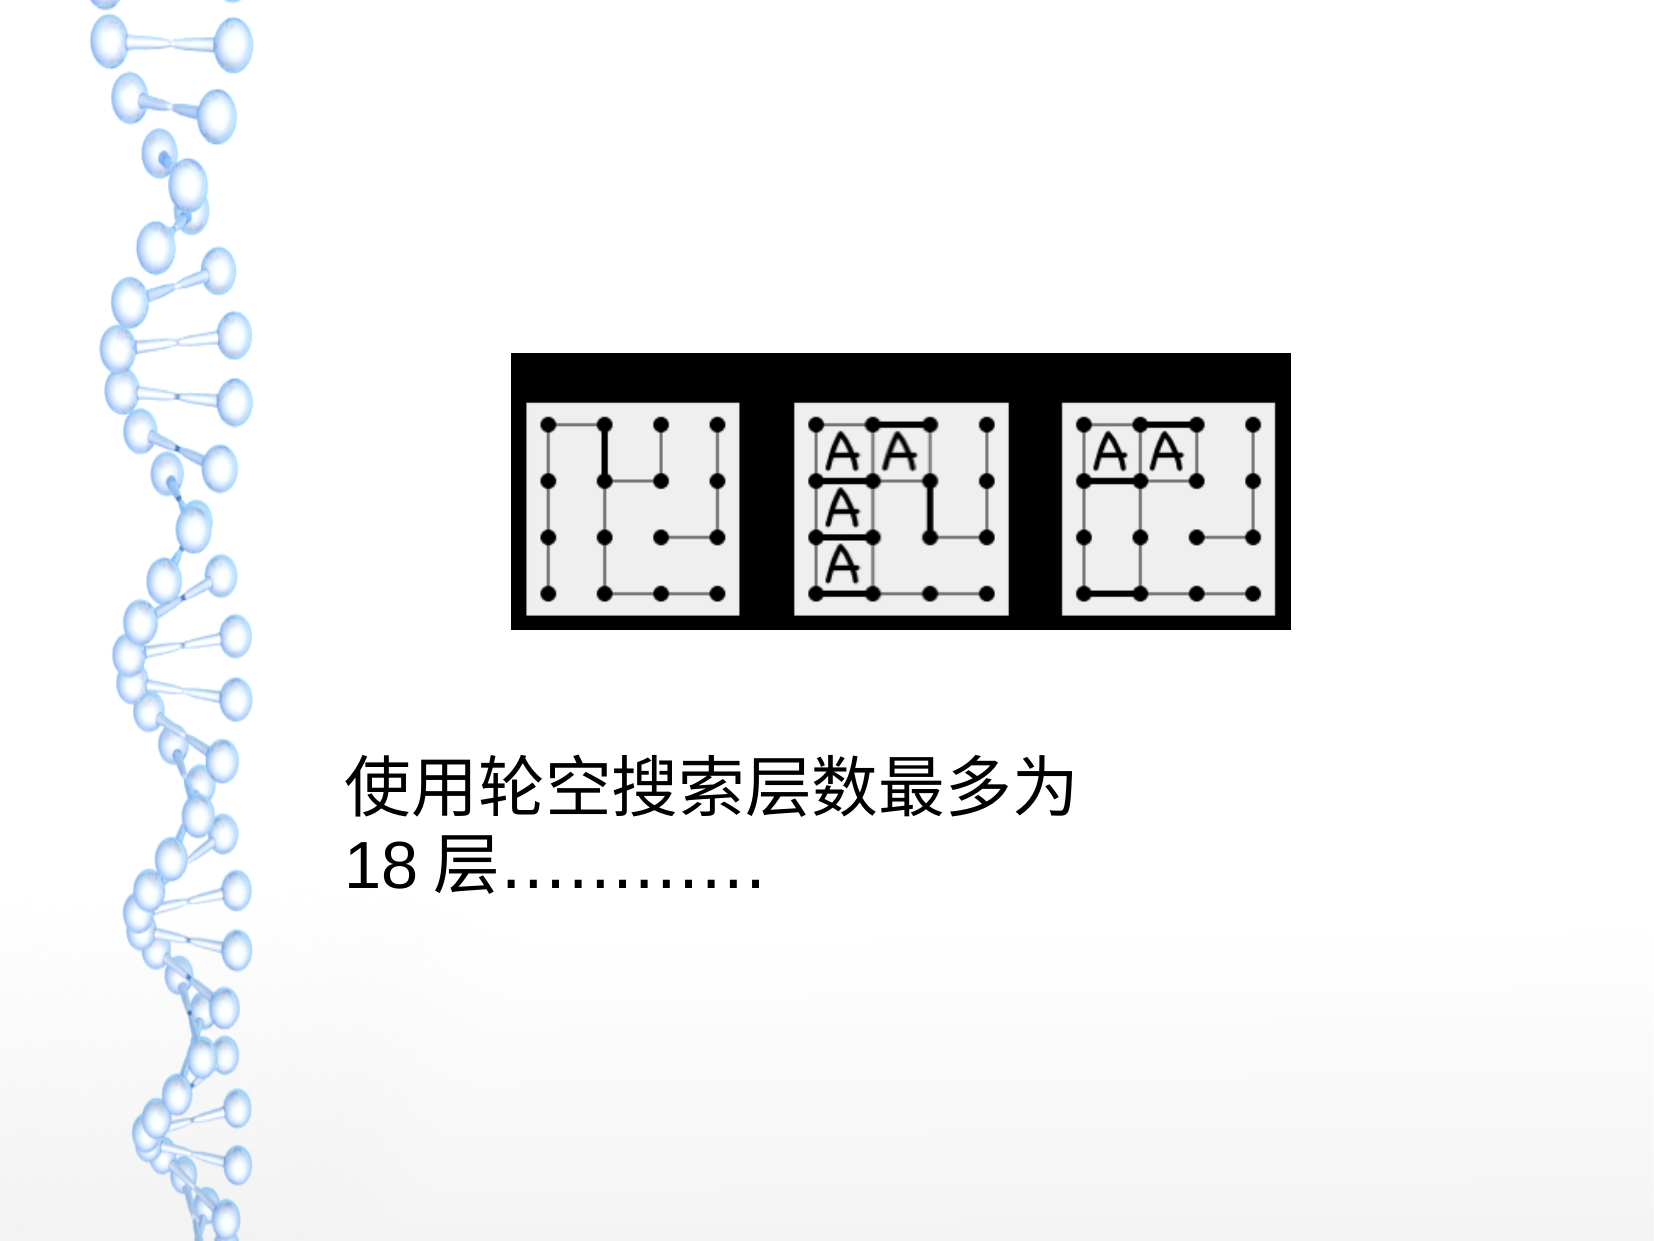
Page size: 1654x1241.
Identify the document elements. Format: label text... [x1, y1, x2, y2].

text_box 使用轮空搜索层数最多为18层………… [330, 741, 1096, 913]
picture [0, 0, 1654, 1241]
